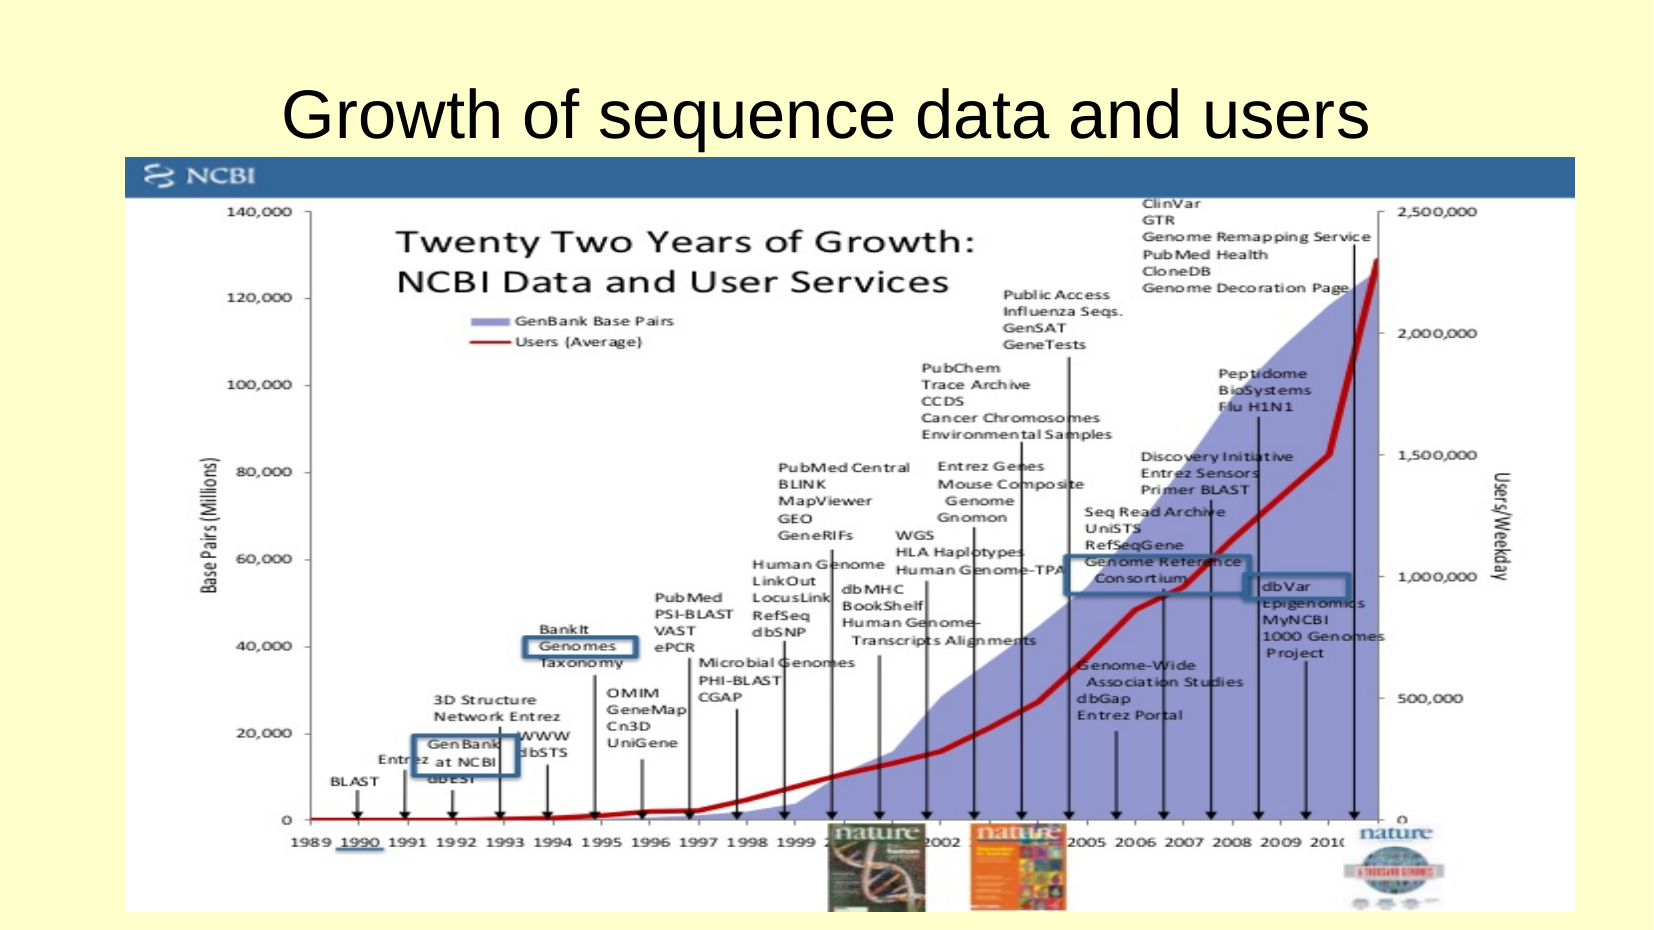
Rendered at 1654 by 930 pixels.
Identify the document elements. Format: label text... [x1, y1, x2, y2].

title Growth of sequence data and users [82, 36, 1571, 193]
picture [125, 157, 1575, 912]
